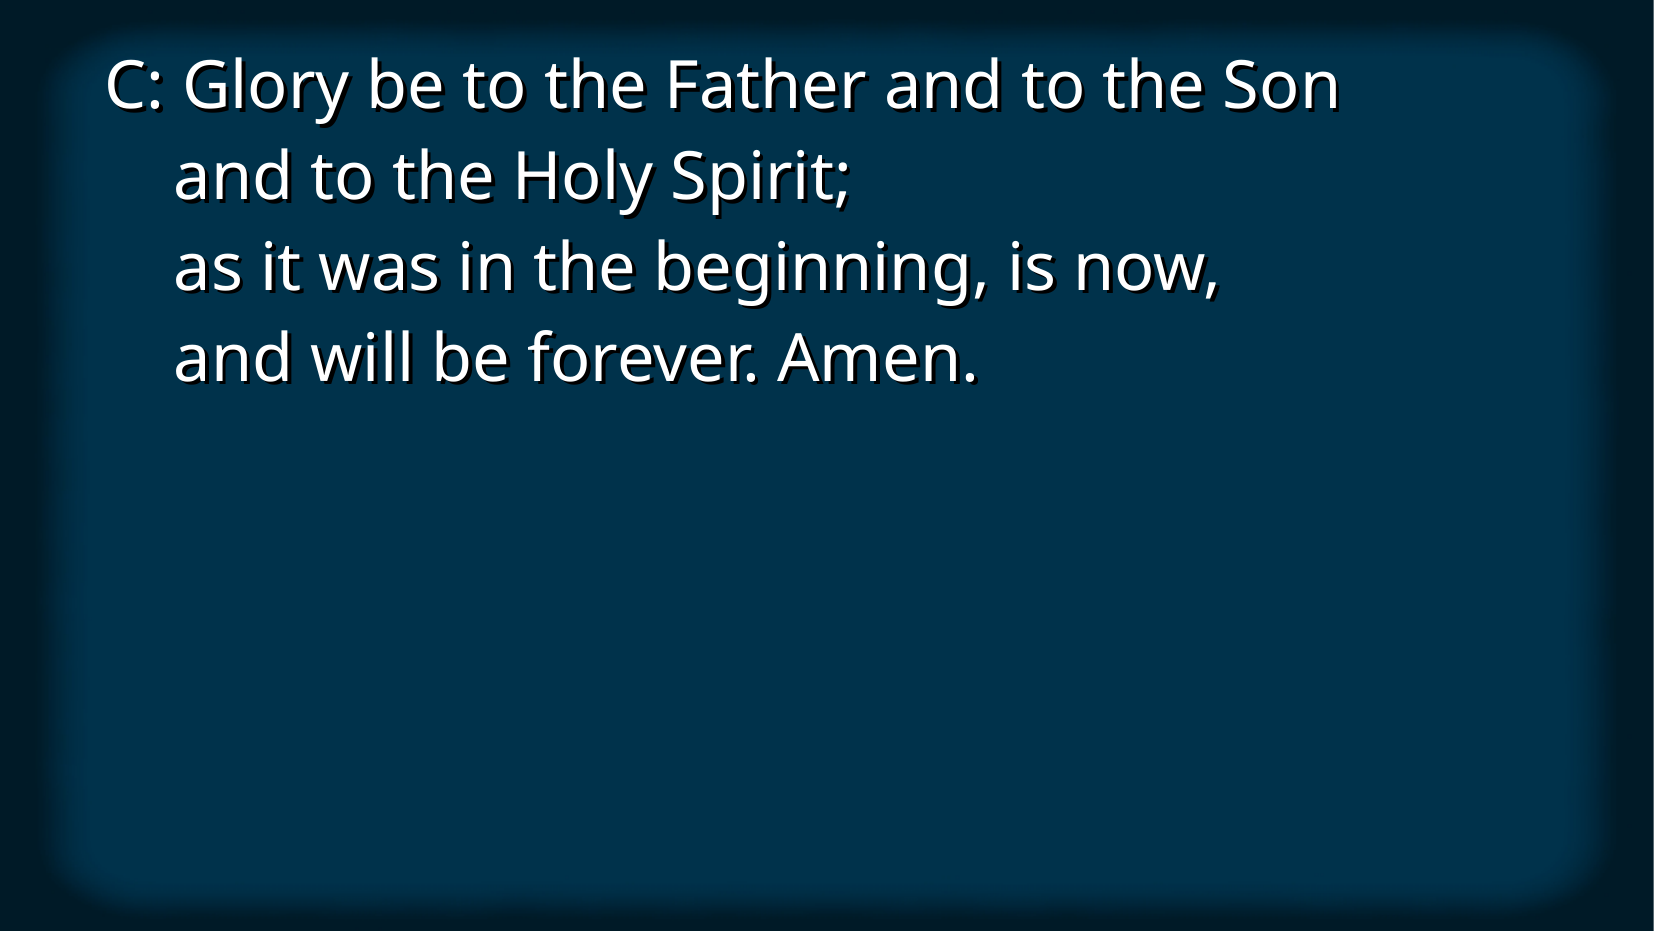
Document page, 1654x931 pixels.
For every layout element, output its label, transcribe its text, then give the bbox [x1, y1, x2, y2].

picture [0, 0, 1654, 931]
text_box C: Glory be to the Father and to the Son and to the Holy Spirit; as it was in the beginning, is now, and will be forever. Amen. [90, 30, 1561, 400]
